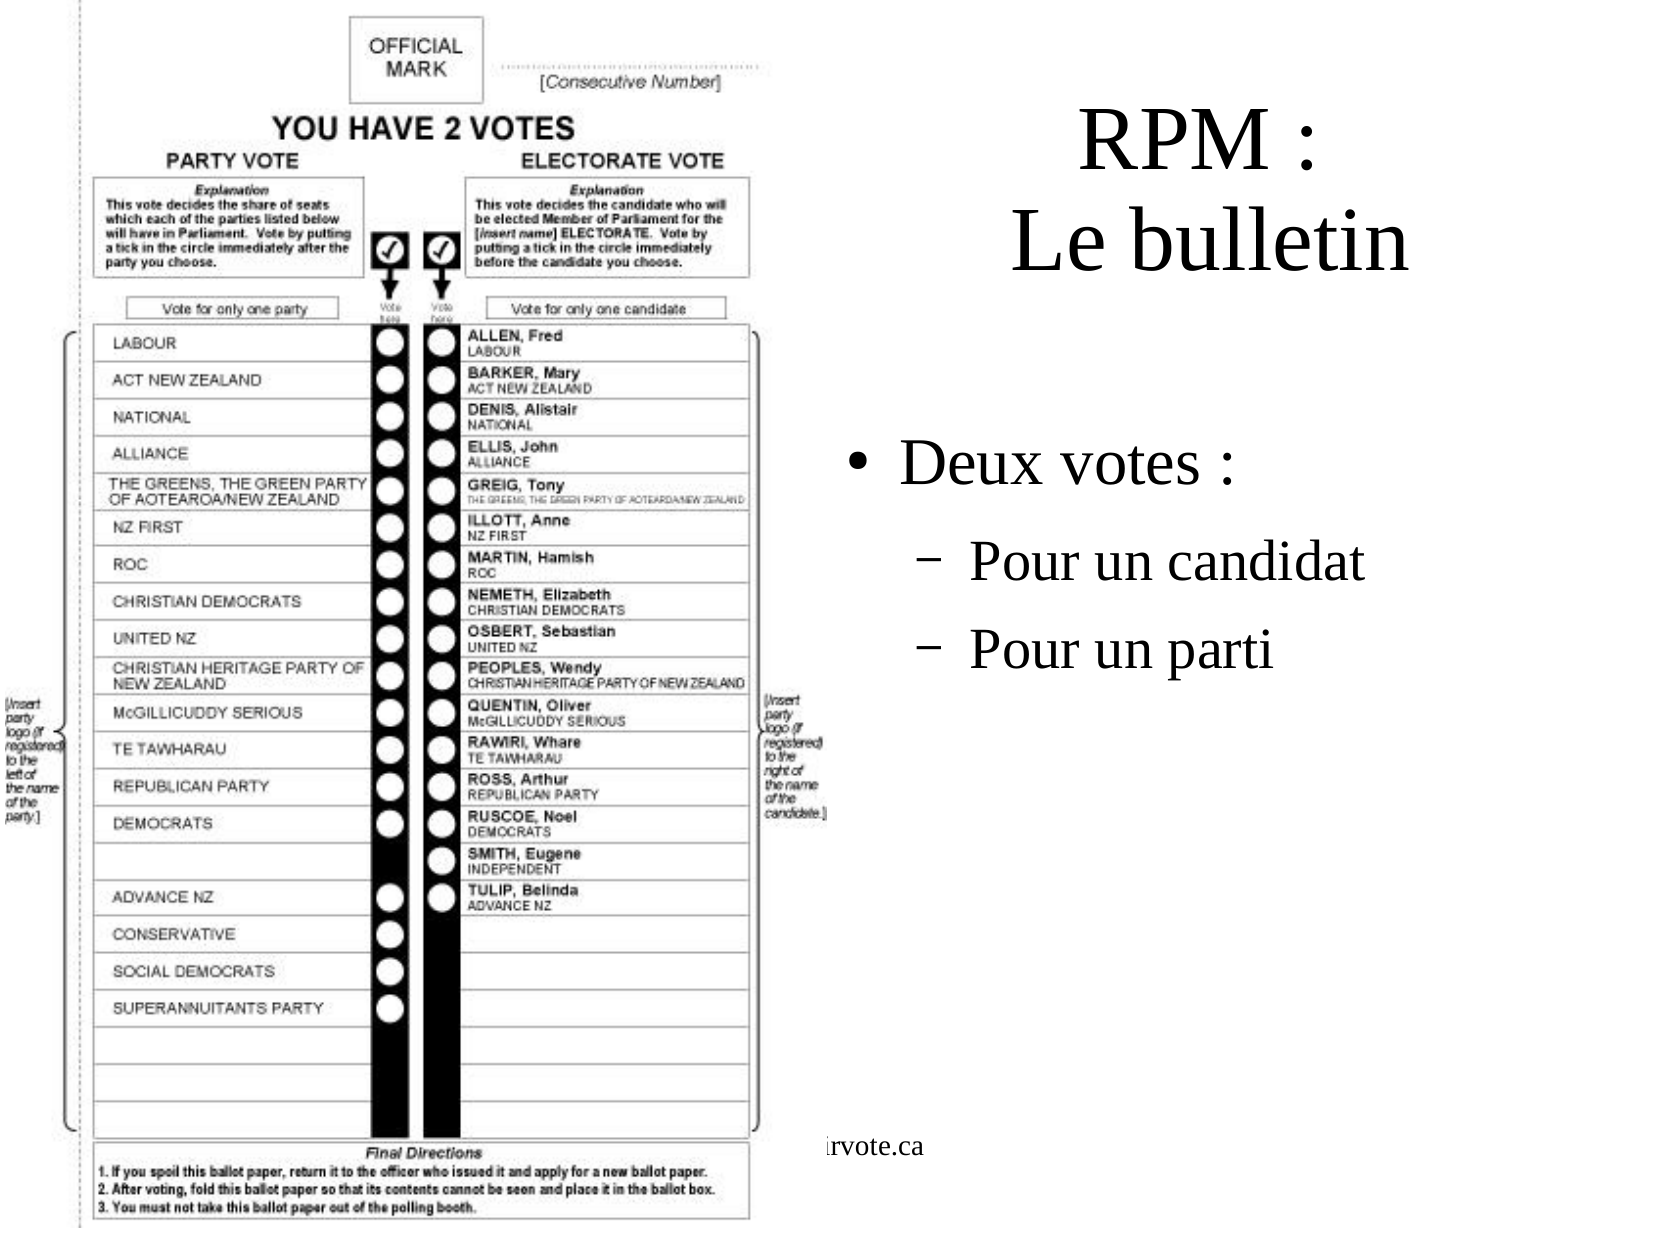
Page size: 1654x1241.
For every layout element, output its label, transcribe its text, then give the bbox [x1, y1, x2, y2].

list Deux votes : Pour un candidat Pour un parti [828, 425, 1539, 1010]
title RPM : Le bulletin [850, 0, 1571, 392]
picture [5, 0, 827, 1228]
